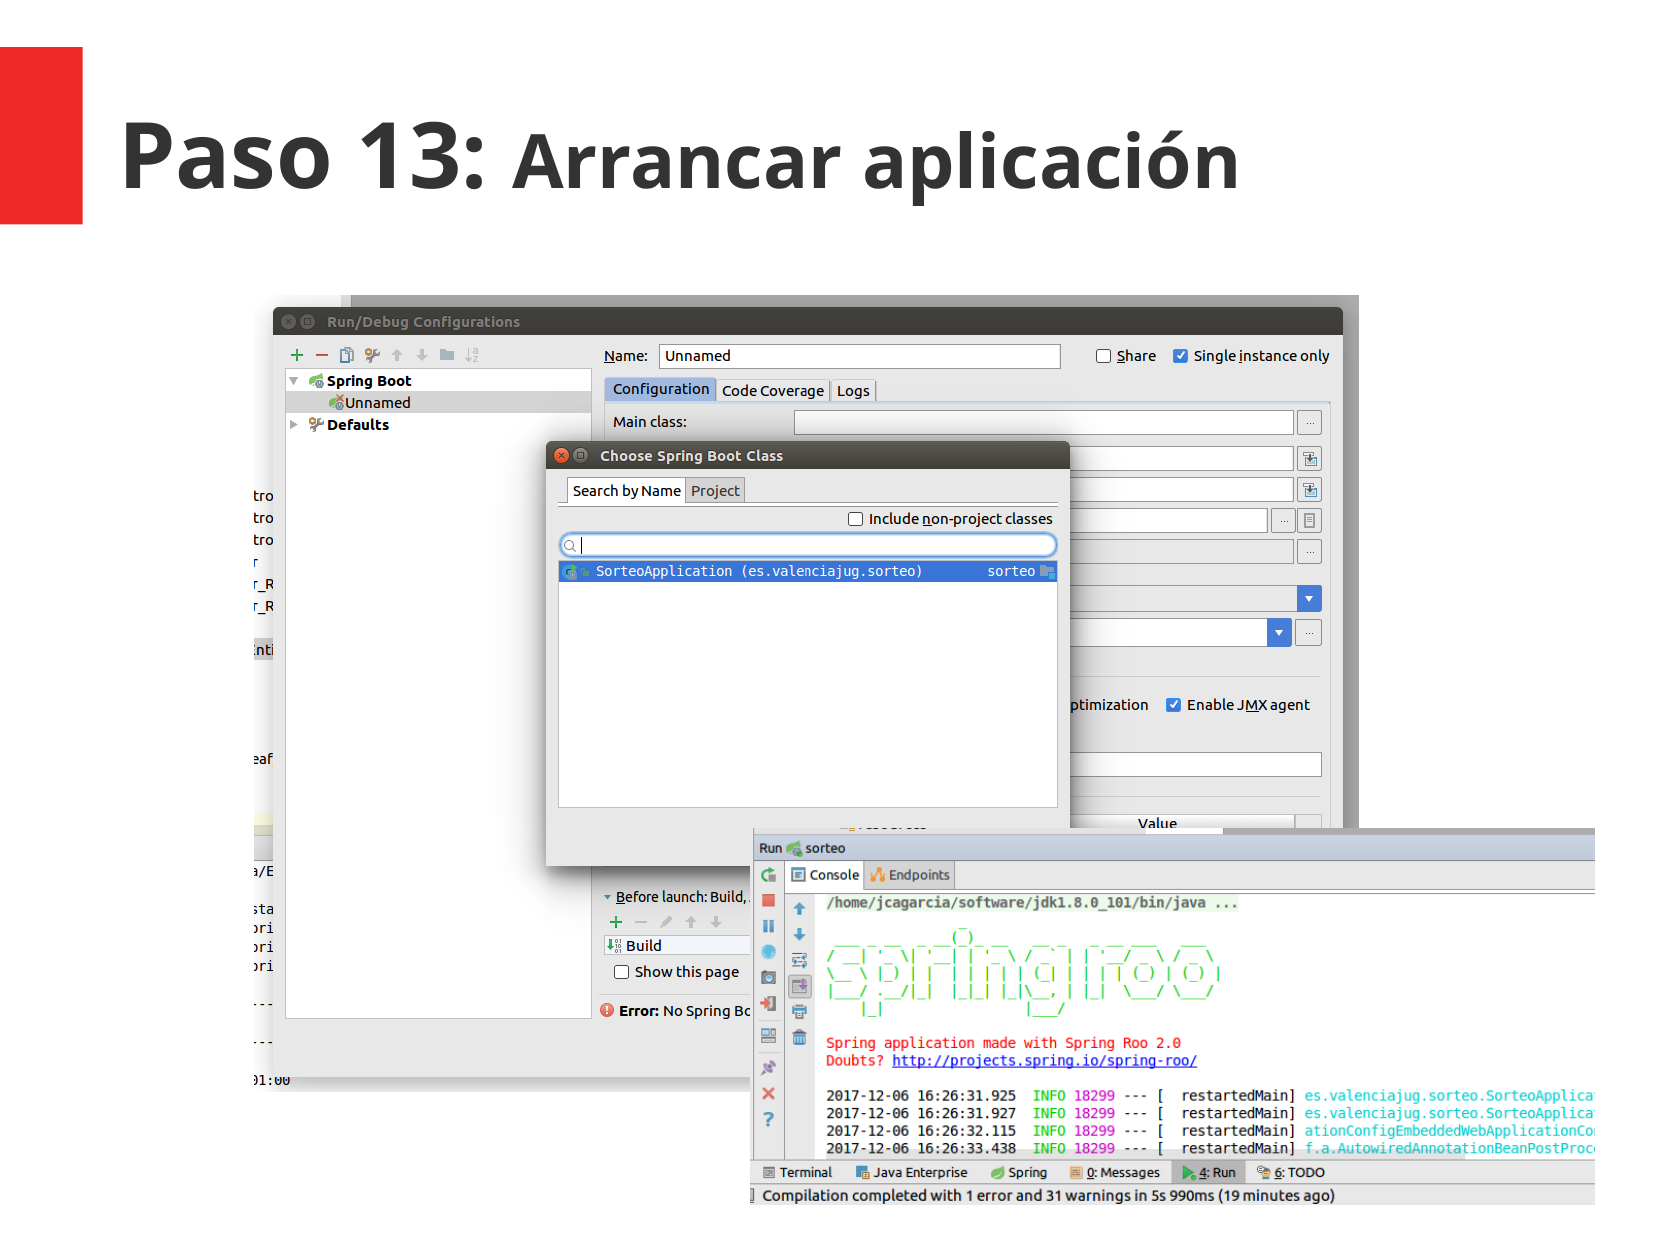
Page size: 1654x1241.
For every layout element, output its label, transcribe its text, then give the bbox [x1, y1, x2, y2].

title Paso 13: Arrancar aplicación [118, 49, 1571, 257]
picture [254, 295, 1595, 1205]
